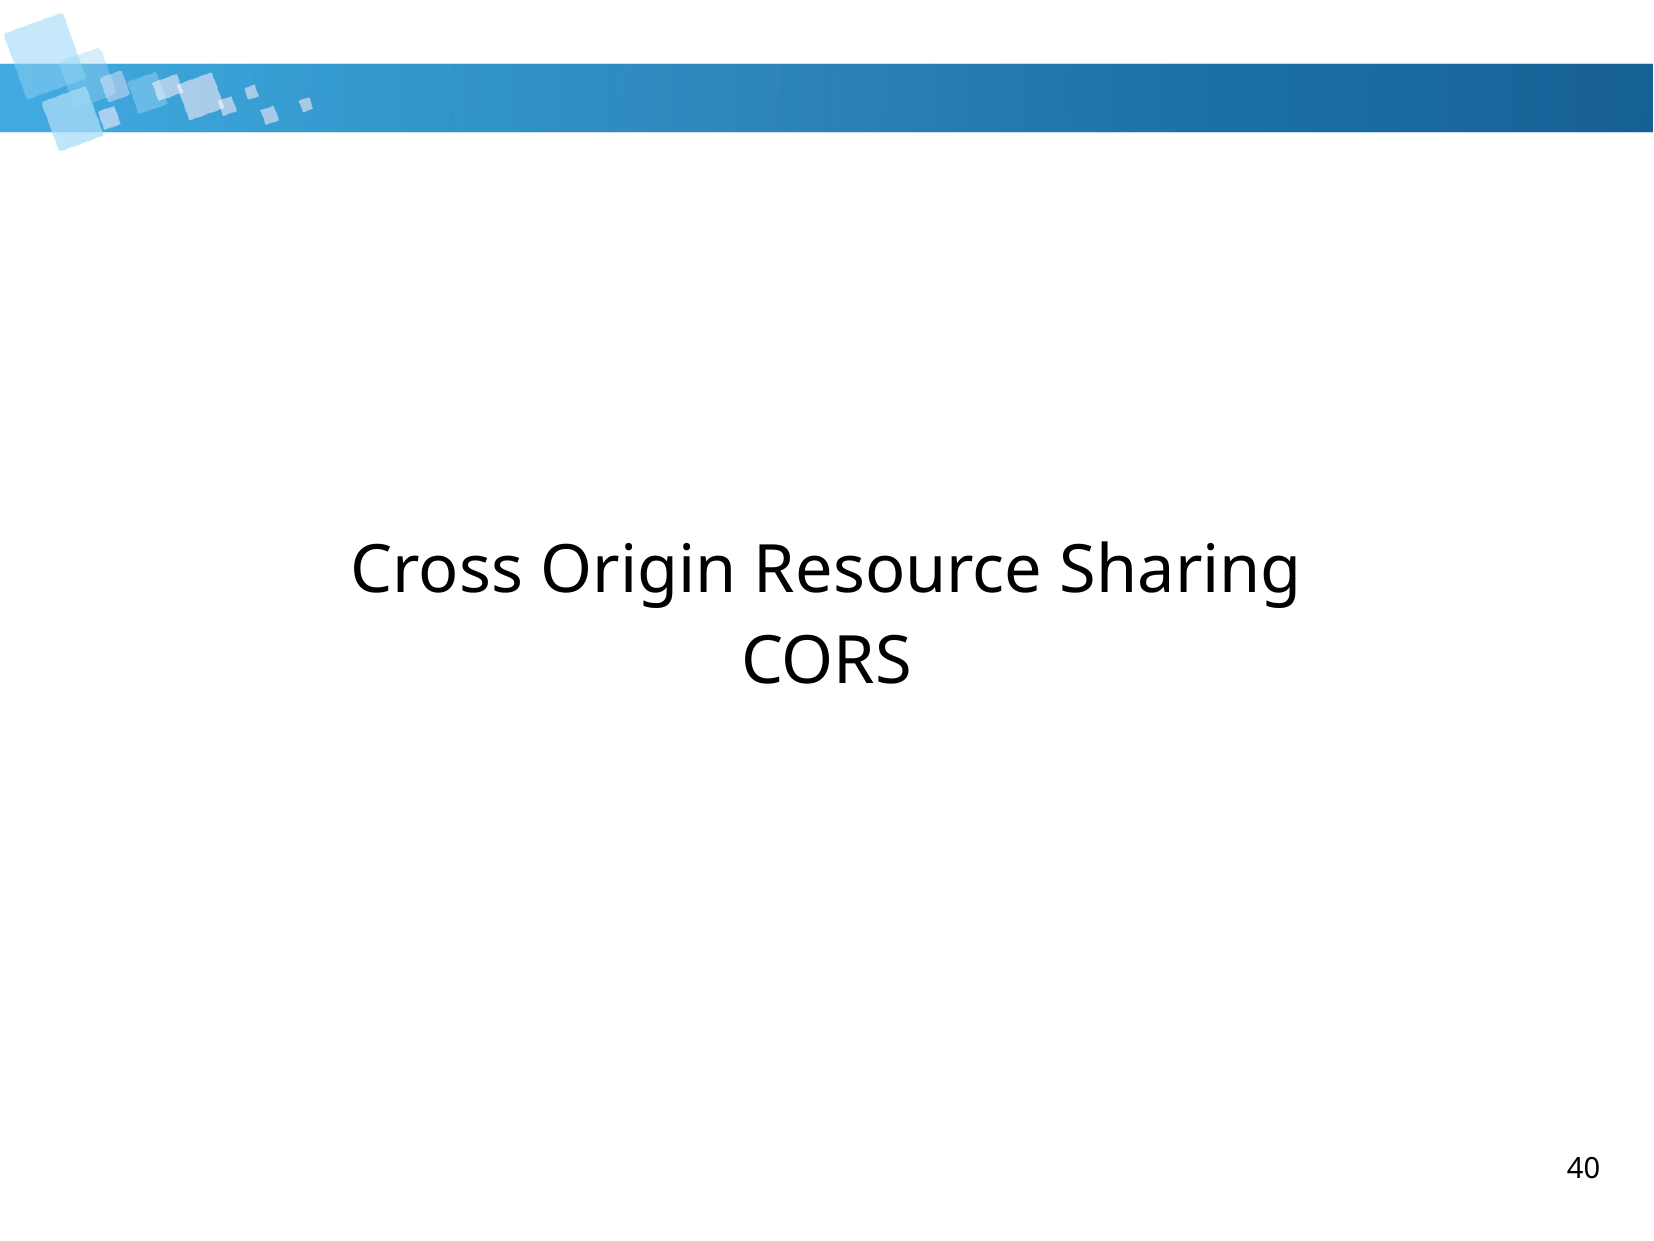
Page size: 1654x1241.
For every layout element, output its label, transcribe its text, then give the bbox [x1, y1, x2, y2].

picture [0, 0, 1653, 1238]
subtitle Cross Origin Resource Sharing CORS [82, 131, 1571, 1092]
